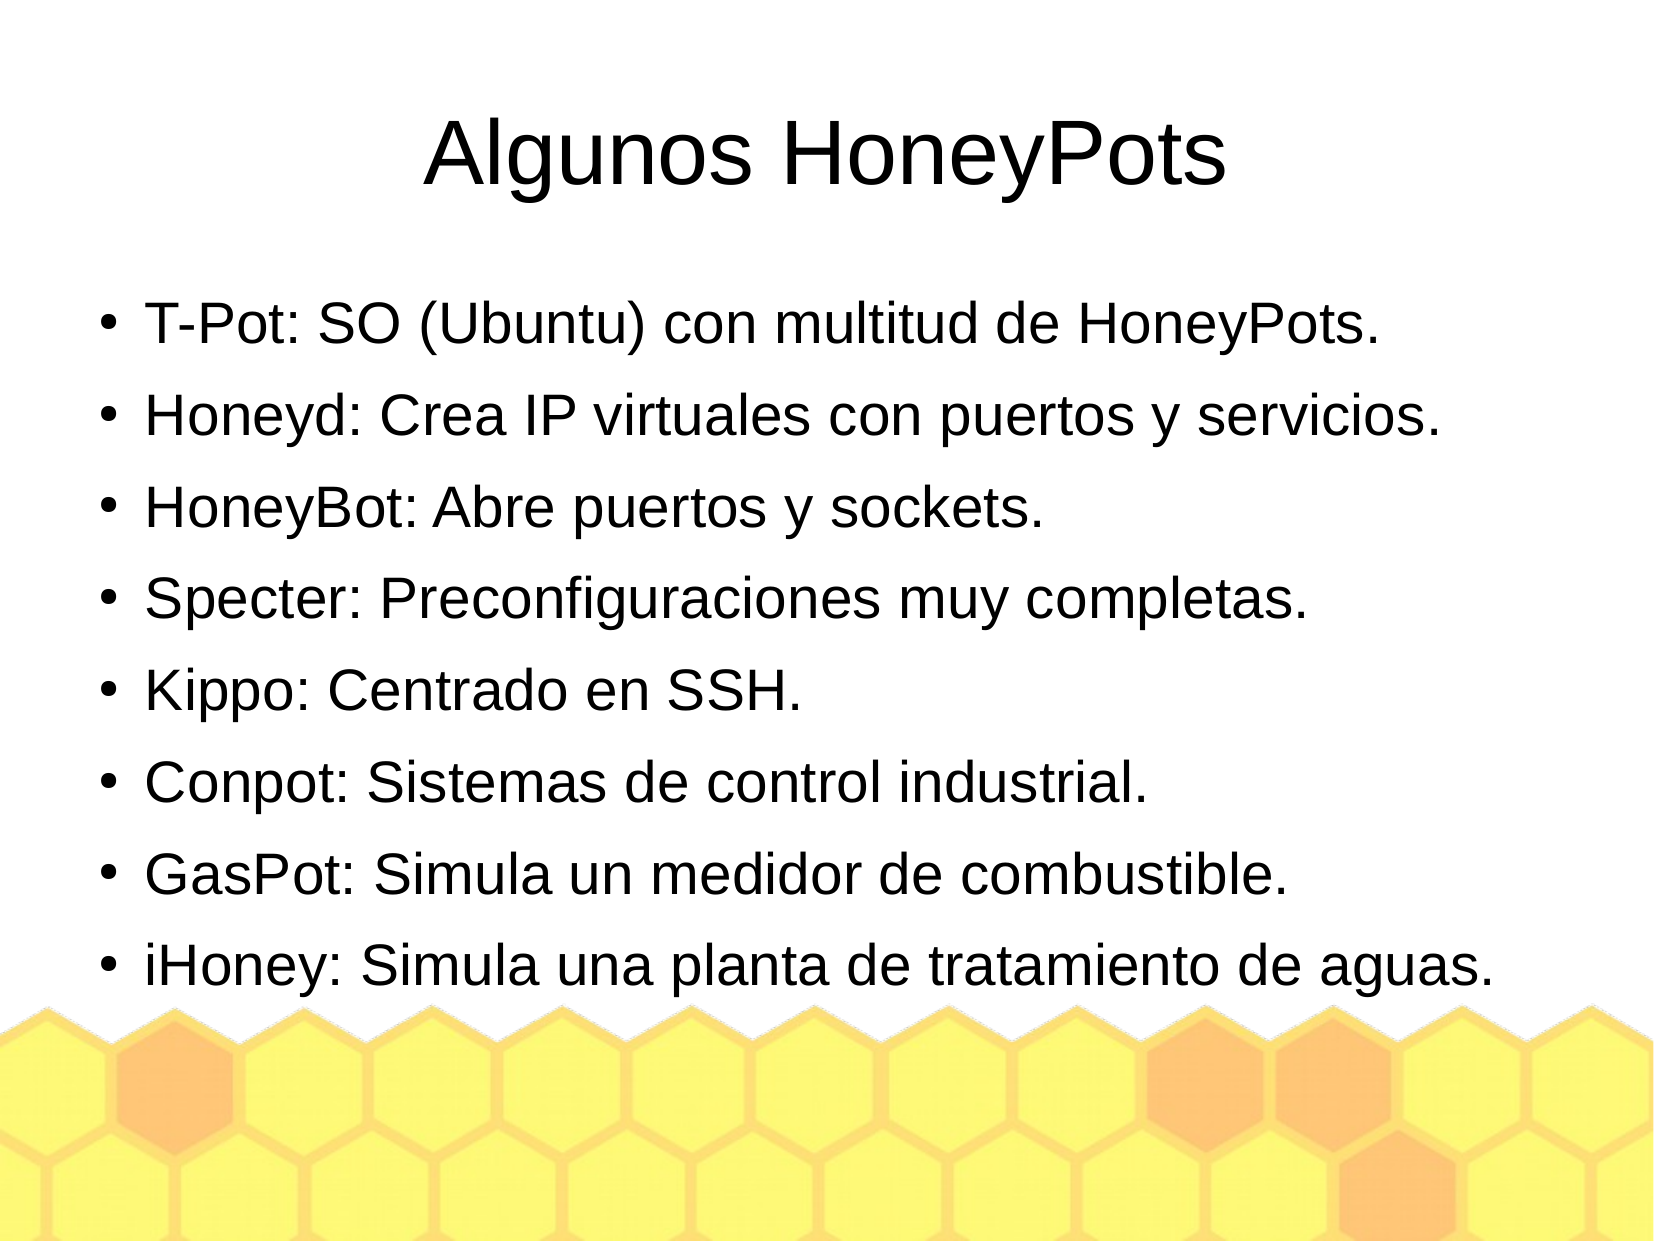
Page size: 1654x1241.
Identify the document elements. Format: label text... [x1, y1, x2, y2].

list T-Pot: SO (Ubuntu) con multitud de HoneyPots. Honeyd: Crea IP virtuales con puertos y servicios. HoneyBot: Abre puertos y sockets. Specter: Preconfiguraciones muy completas. Kippo: Centrado en SSH. Conpot: Sistemas de control industrial. GasPot: Simula un medidor de combustible. iHoney: Simula una planta de tratamiento de aguas. [82, 290, 1571, 1010]
picture [0, 1001, 1654, 1241]
title Algunos HoneyPots [82, 49, 1571, 257]
